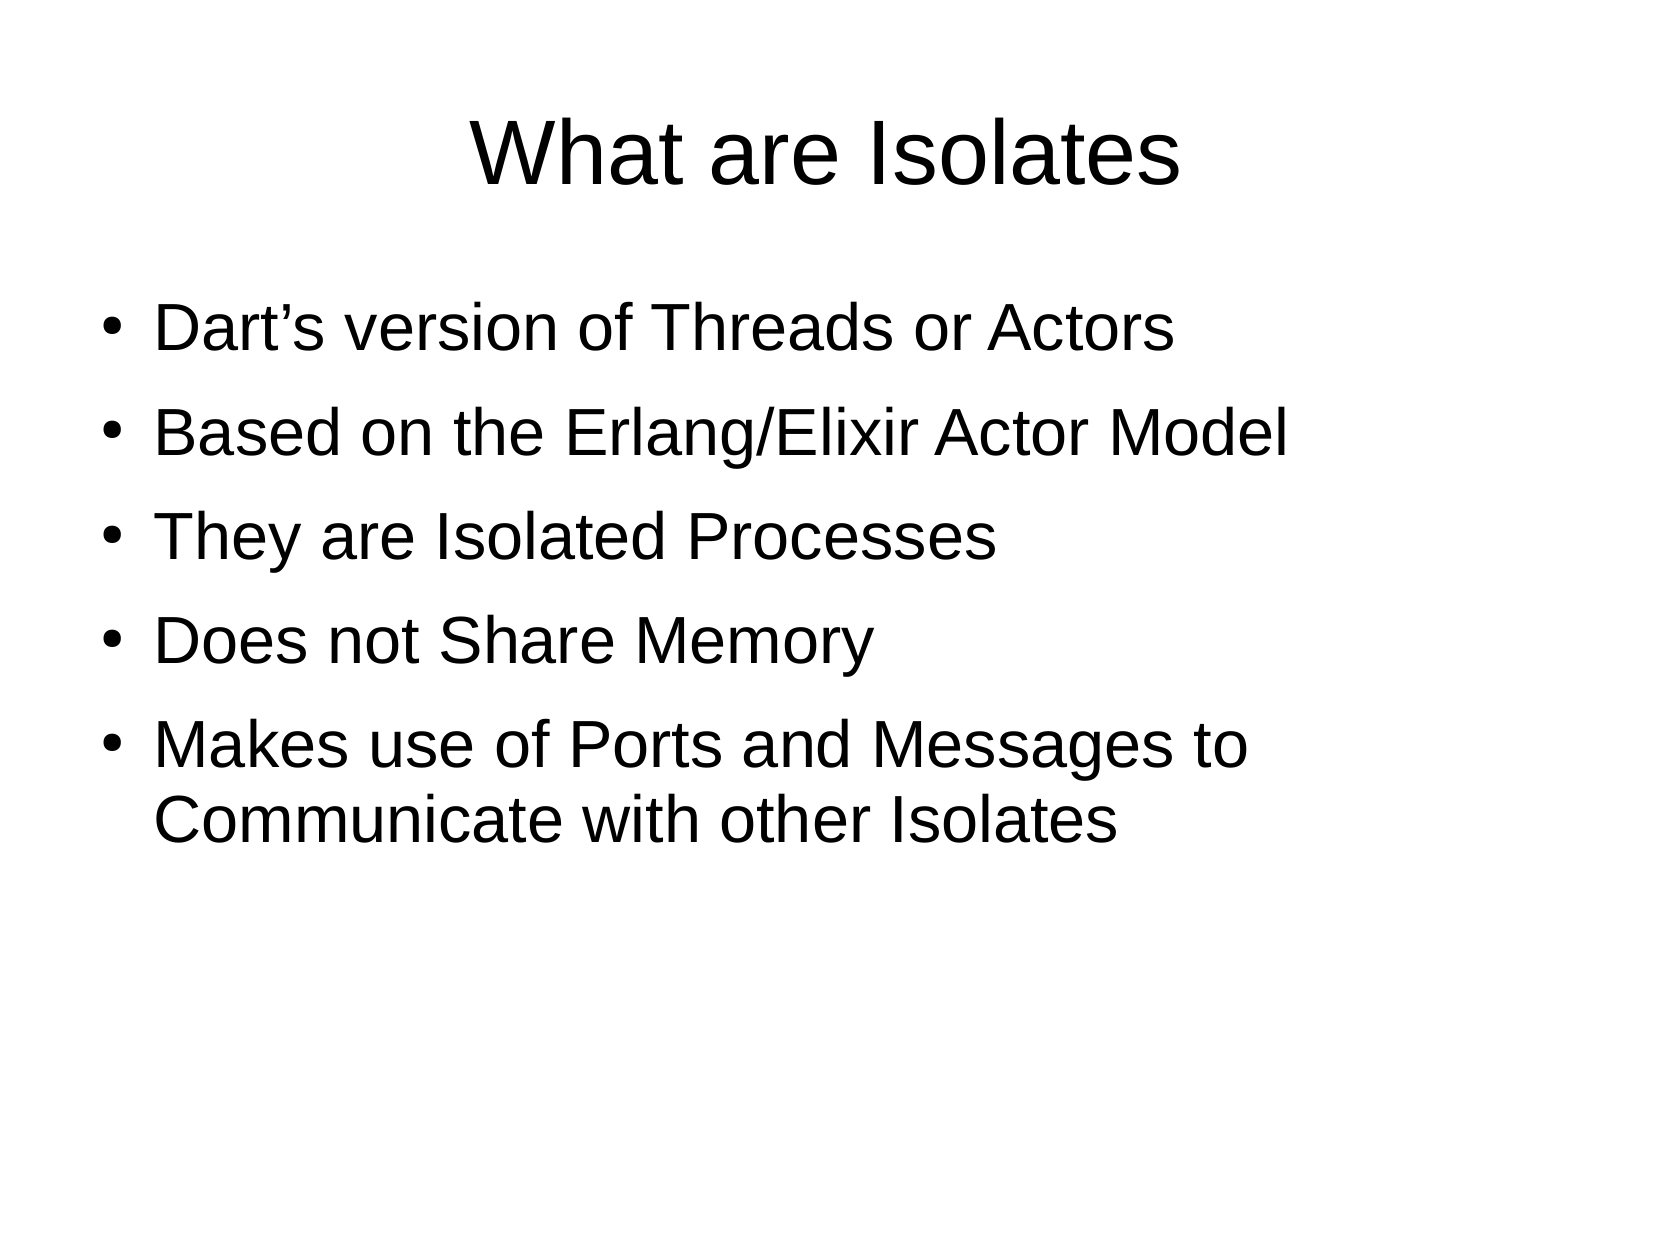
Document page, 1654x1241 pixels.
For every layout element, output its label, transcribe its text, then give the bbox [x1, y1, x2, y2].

title What are Isolates [82, 49, 1571, 257]
list Dart’s version of Threads or Actors Based on the Erlang/Elixir Actor Model They are Isolated Processes Does not Share Memory Makes use of Ports and Messages to Communicate with other Isolates [82, 290, 1571, 1010]
